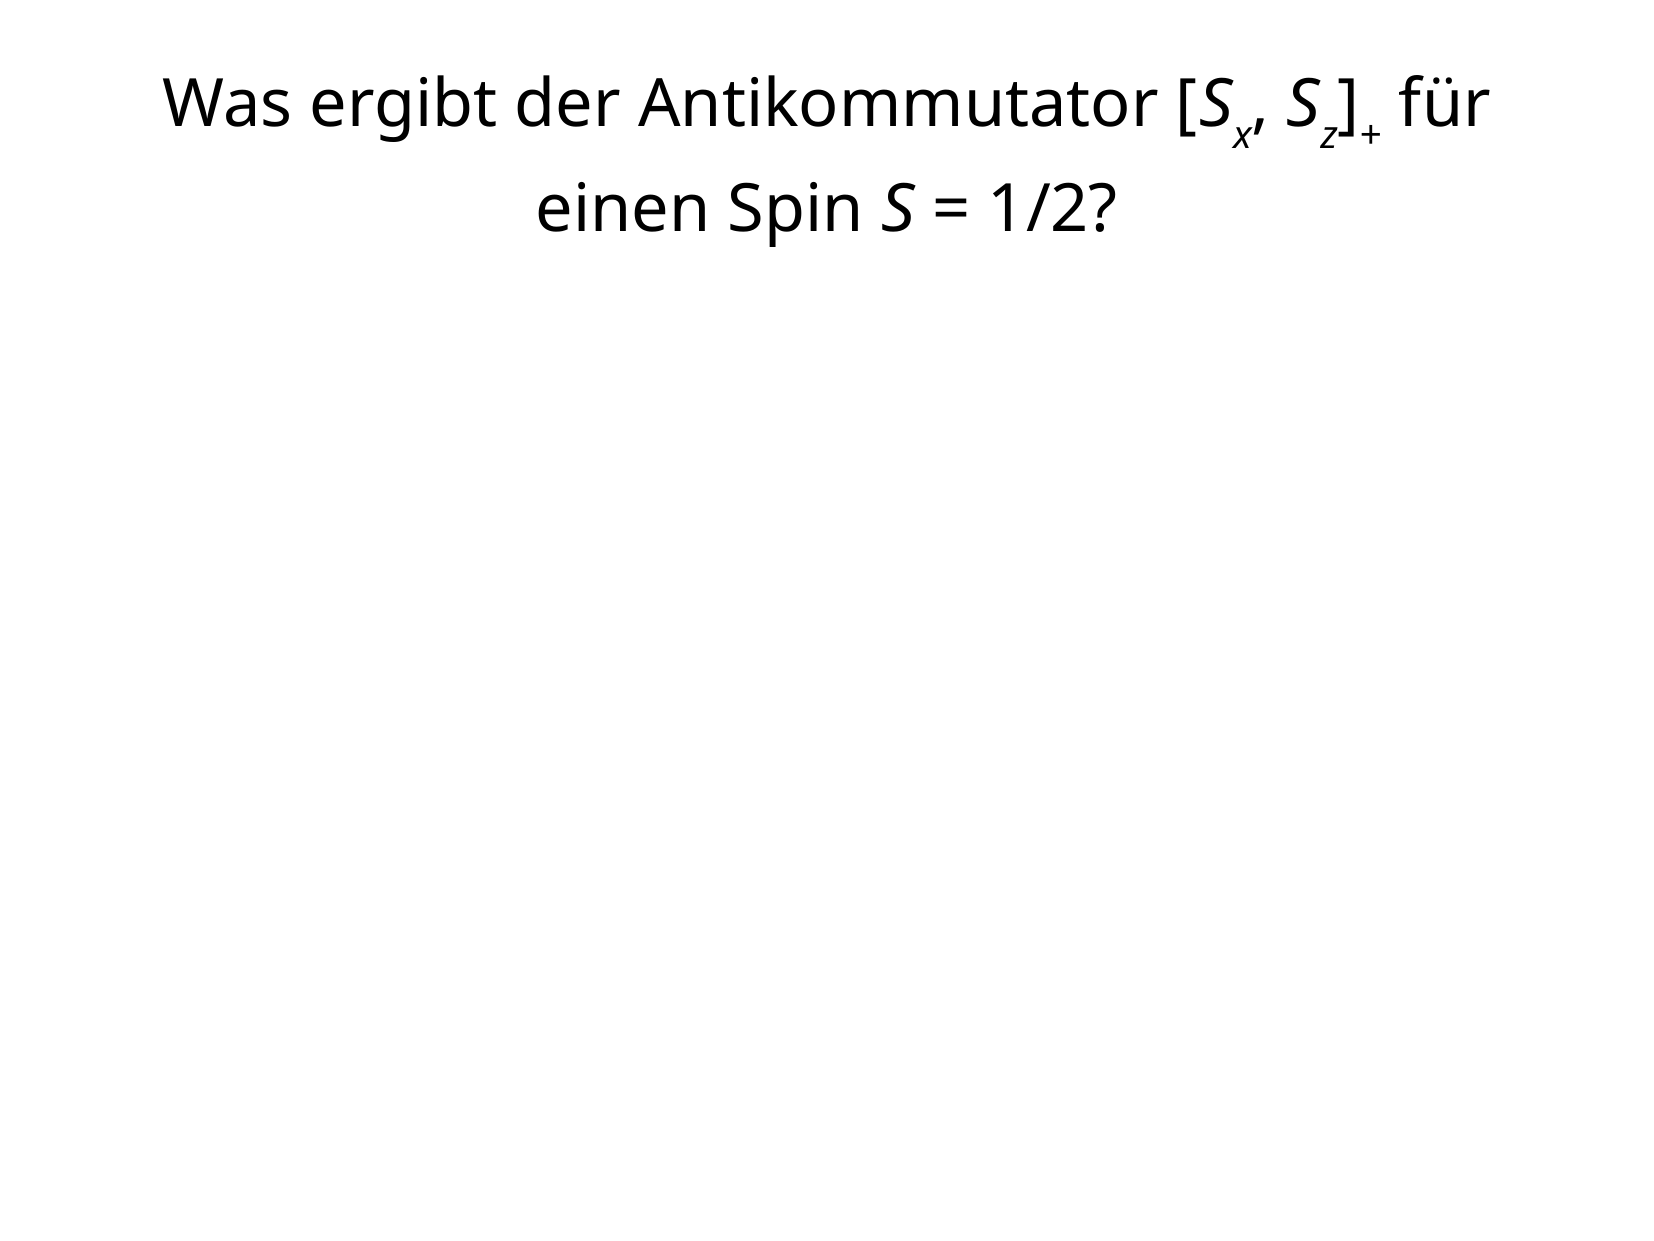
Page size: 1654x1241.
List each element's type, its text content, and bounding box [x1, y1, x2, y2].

title Was ergibt der Antikommutator [Sx, Sz]+ für einen Spin S = 1/2? [82, 49, 1571, 257]
